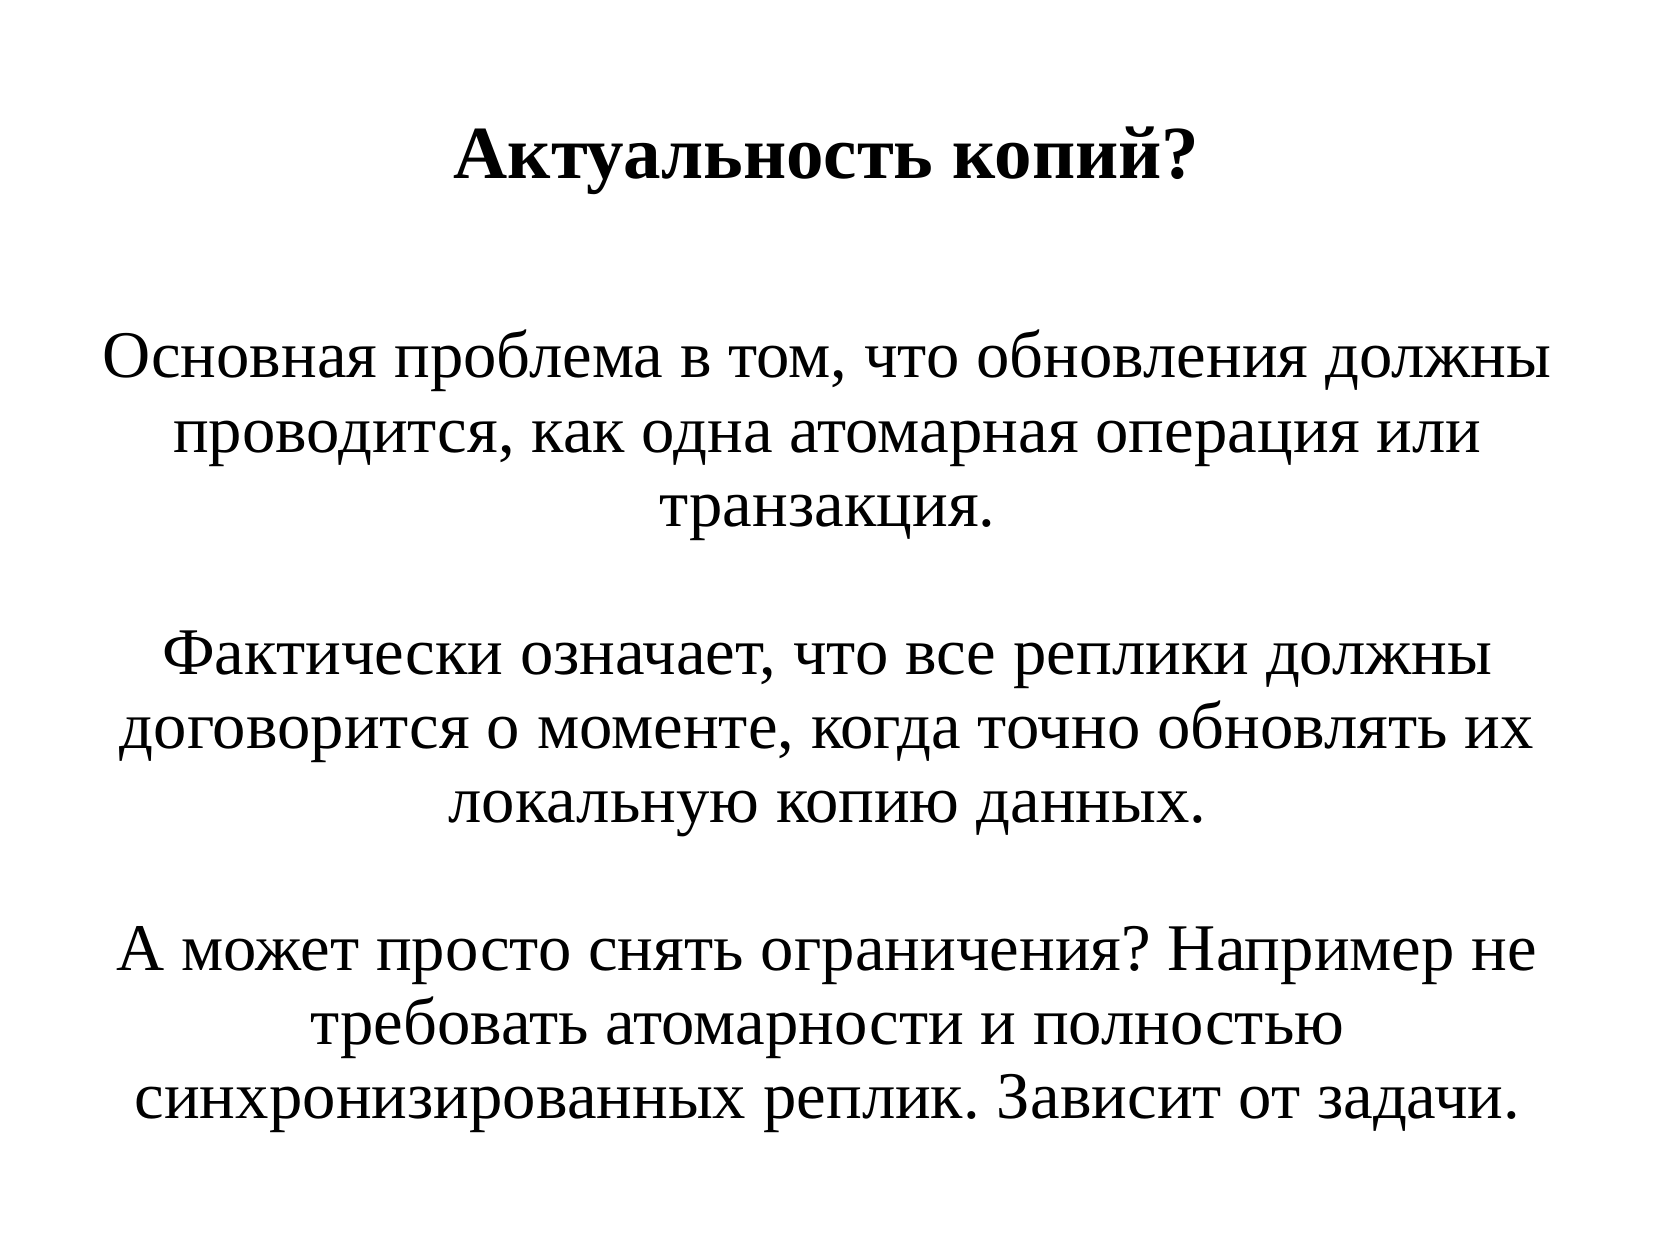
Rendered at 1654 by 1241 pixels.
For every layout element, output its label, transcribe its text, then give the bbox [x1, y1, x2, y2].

title Актуальность копий? [82, 49, 1571, 236]
text_box Основная проблема в том, что обновления должны проводится, как одна атомарная операция или транзакция. Фактически означает, что все реплики должны договорится о моменте, когда точно обновлять их локальную копию данных. А может просто снять ограничения? Например не требовать атомарности и полностью синхронизированных реплик. Зависит от задачи. [30, 236, 1626, 1215]
